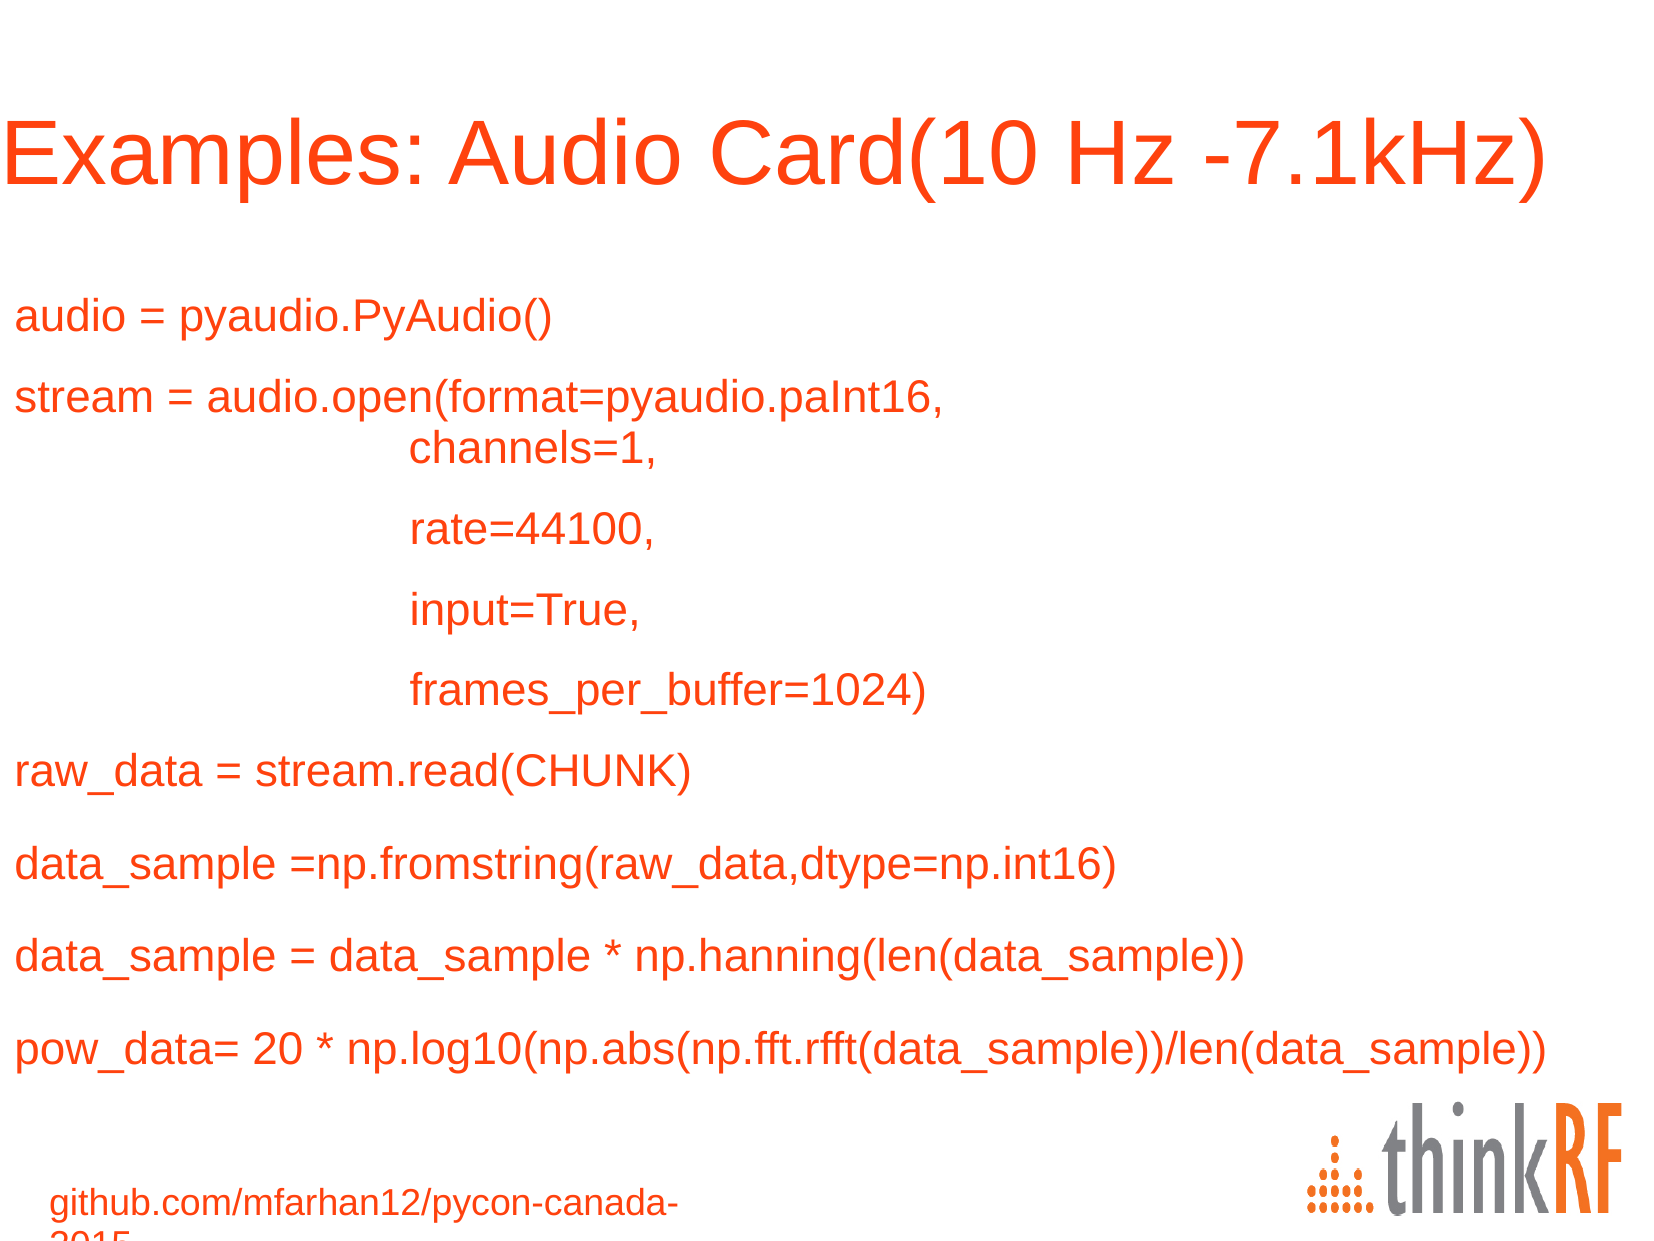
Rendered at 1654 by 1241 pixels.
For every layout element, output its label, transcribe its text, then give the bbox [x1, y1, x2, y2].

picture [1307, 1199, 1622, 1216]
title Examples: Audio Card(10 Hz -7.1kHz) [0, 49, 1571, 257]
list audio = pyaudio.PyAudio() stream = audio.open(format=pyaudio.paInt16, channels=1, rate=44100, input=True, frames_per_buffer=1024) raw_data = stream.read(CHUNK) data_sample =np.fromstring(raw_data,dtype=np.int16) data_sample = data_sample * np.hanning(len(data_sample)) pow_data= 20 * np.log10(np.abs(np.fft.rfft(data_sample))/len(data_sample)) [14, 290, 1636, 1199]
